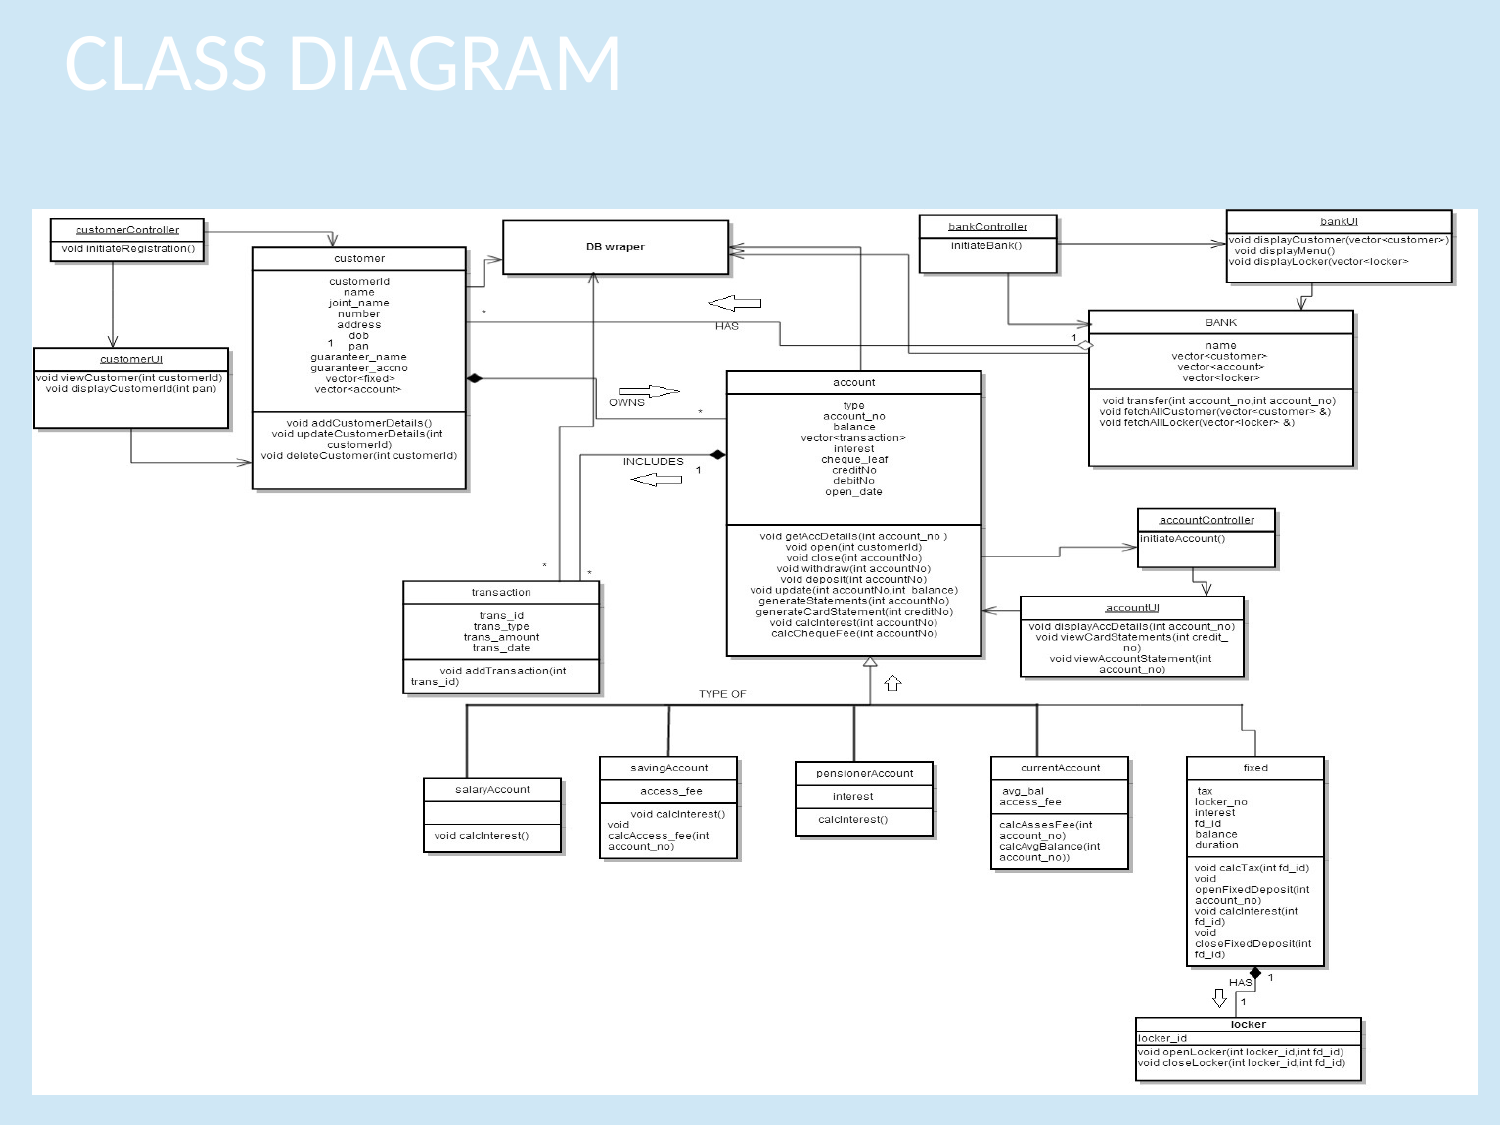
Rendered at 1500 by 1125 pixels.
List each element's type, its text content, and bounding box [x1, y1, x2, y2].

title CLASS DIAGRAM [50, 0, 1400, 188]
picture [32, 209, 1478, 1096]
